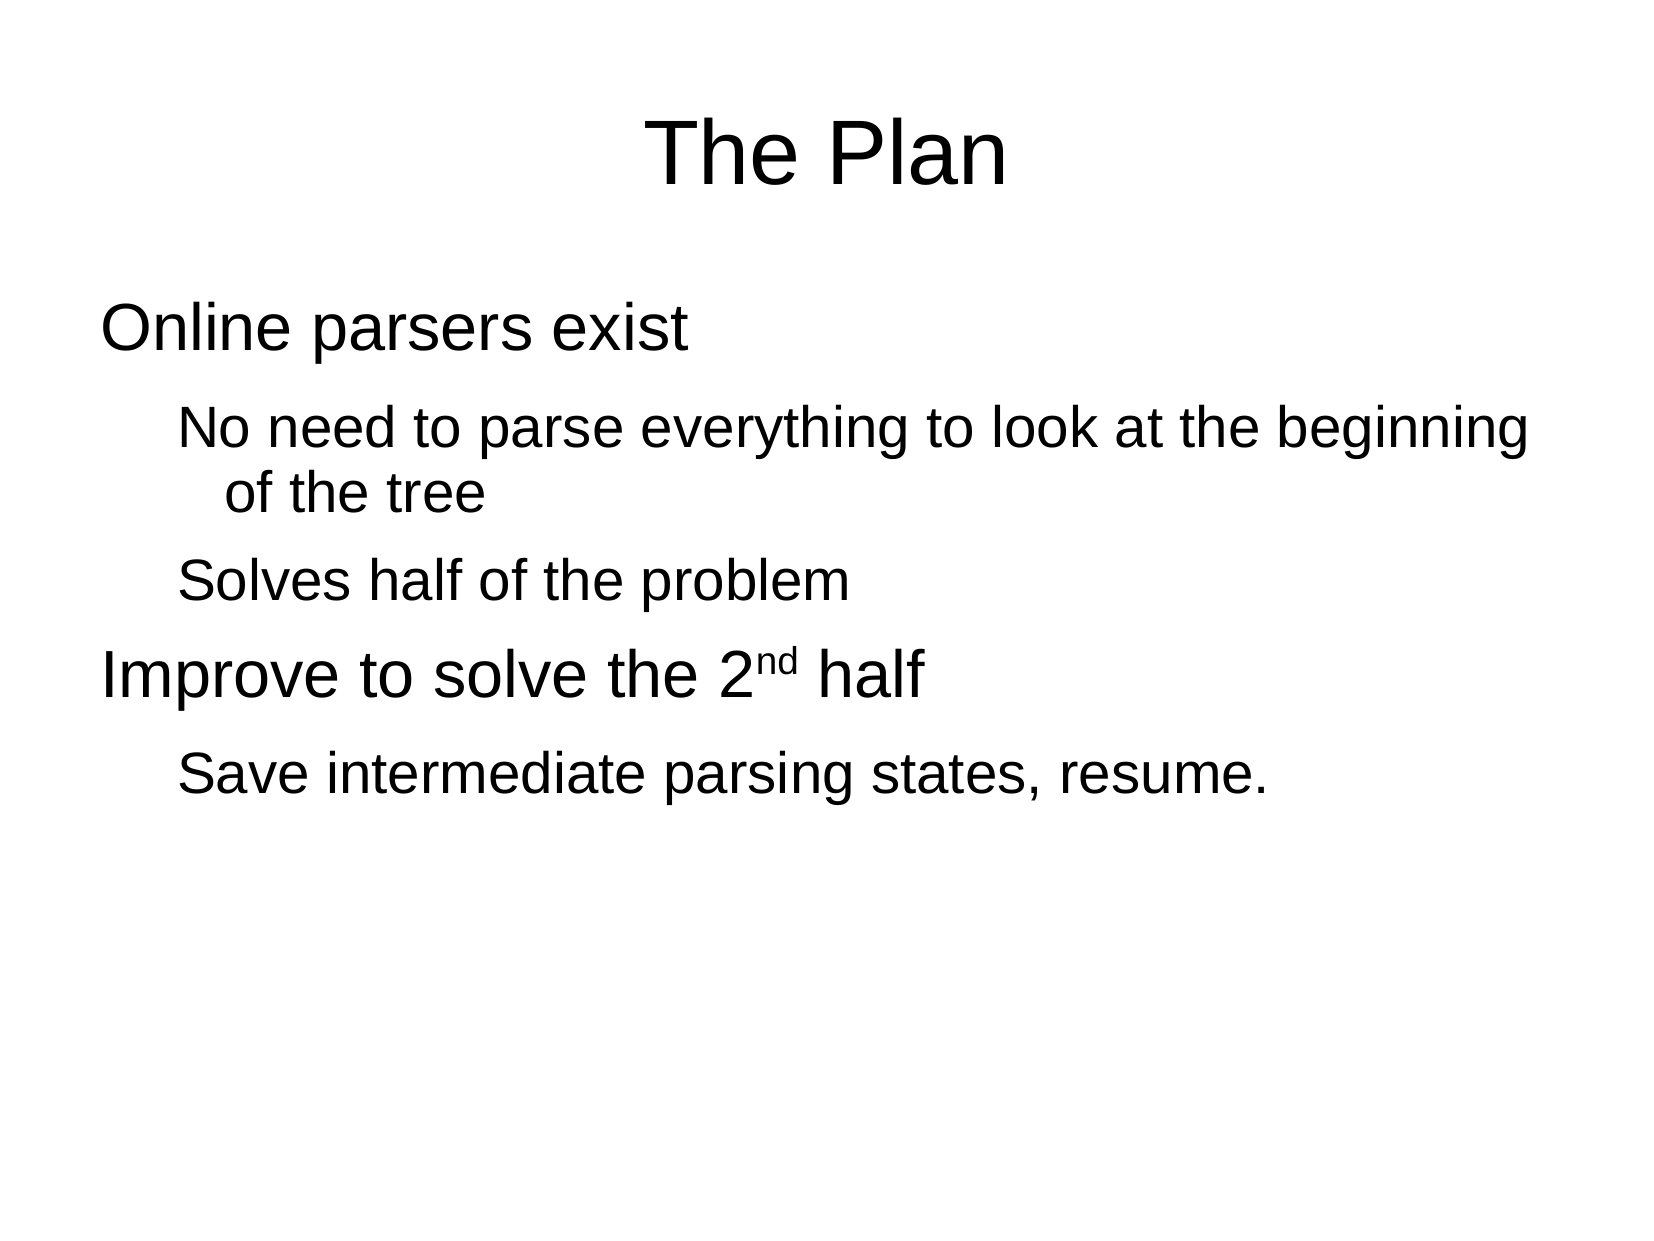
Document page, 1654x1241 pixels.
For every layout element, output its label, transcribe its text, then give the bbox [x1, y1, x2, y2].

title The Plan [82, 49, 1571, 257]
list Online parsers exist No need to parse everything to look at the beginning of the tree Solves half of the problem Improve to solve the 2nd half Save intermediate parsing states, resume. [82, 290, 1571, 1094]
